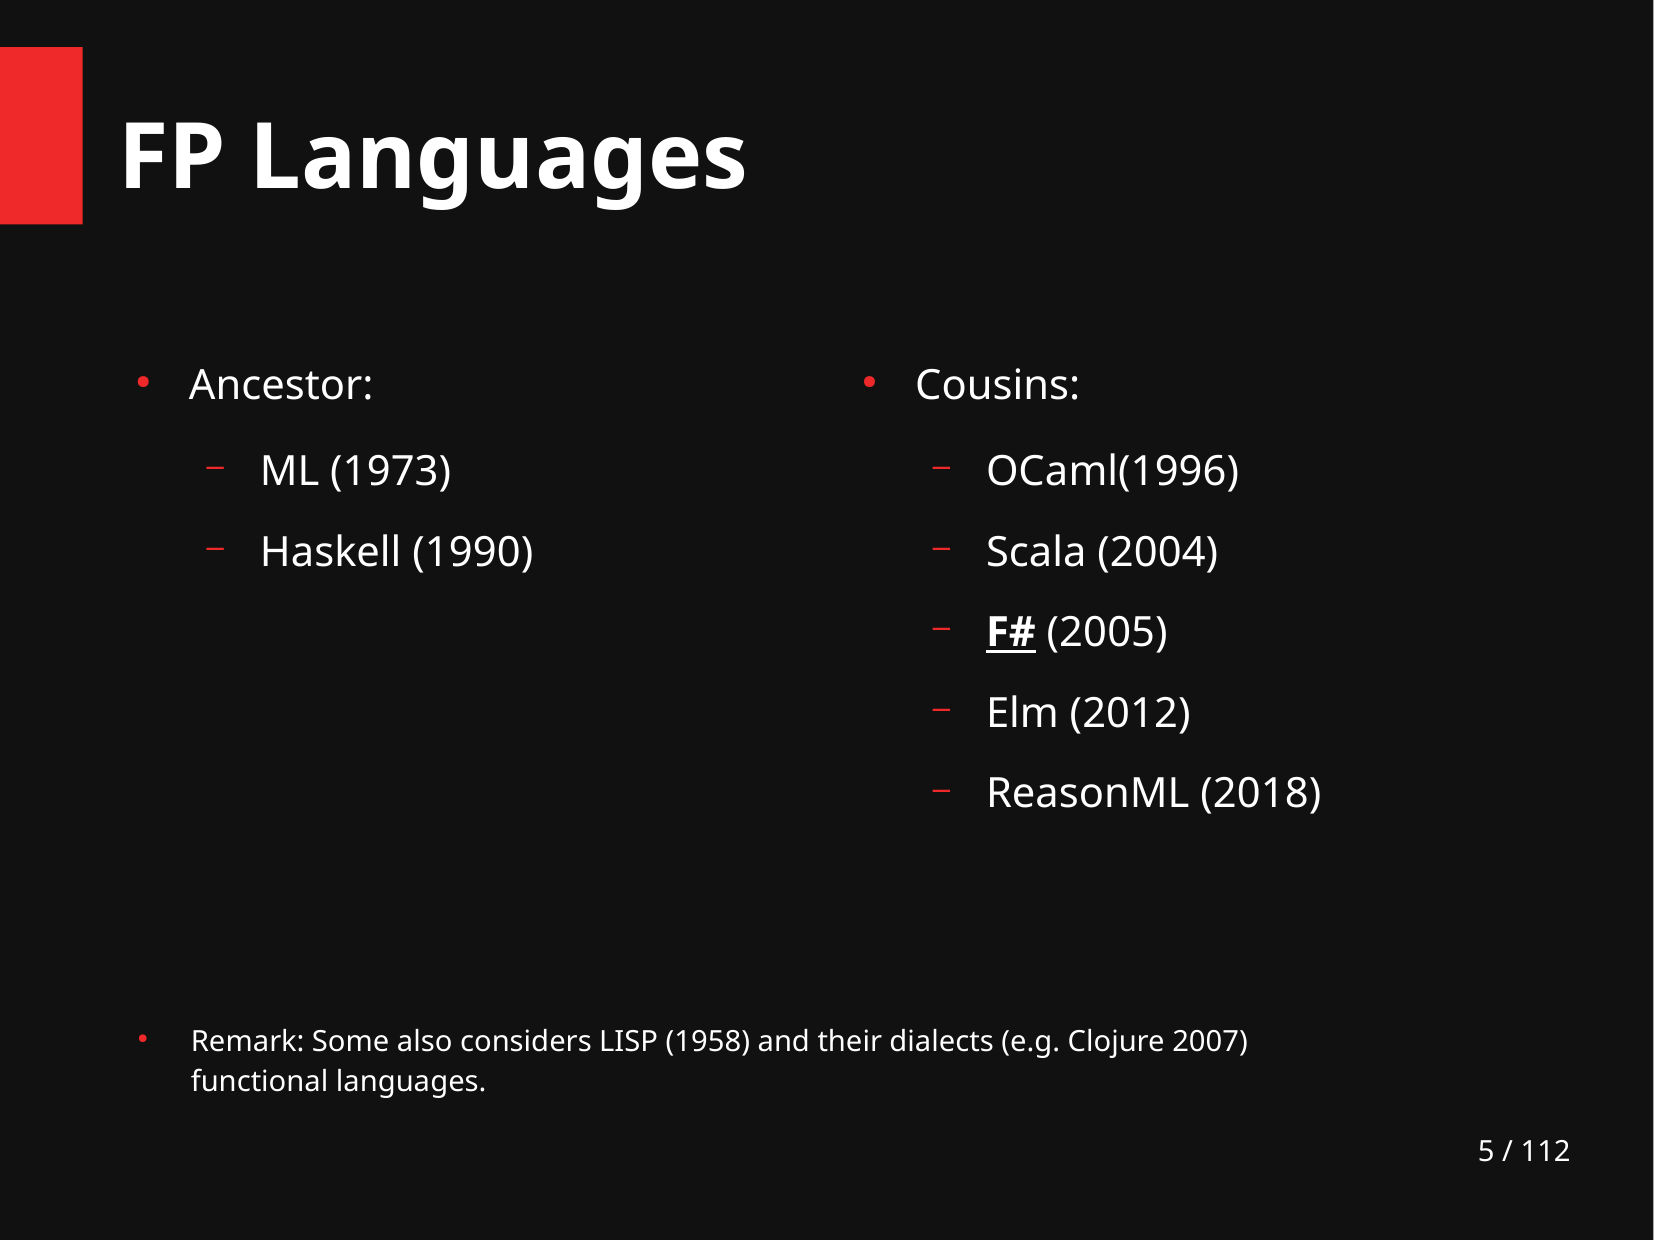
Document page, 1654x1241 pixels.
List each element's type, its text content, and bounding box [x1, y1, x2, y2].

list Remark: Some also considers LISP (1958) and their dialects (e.g. Clojure 2007) functional languages. [120, 1020, 1336, 1241]
list Cousins: OCaml(1996) Scala (2004) F# (2005) Elm (2012) ReasonML (2018) [844, 354, 1536, 1074]
list Ancestor: ML (1973) Haskell (1990) [118, 354, 810, 1074]
title FP Languages [118, 49, 1571, 257]
